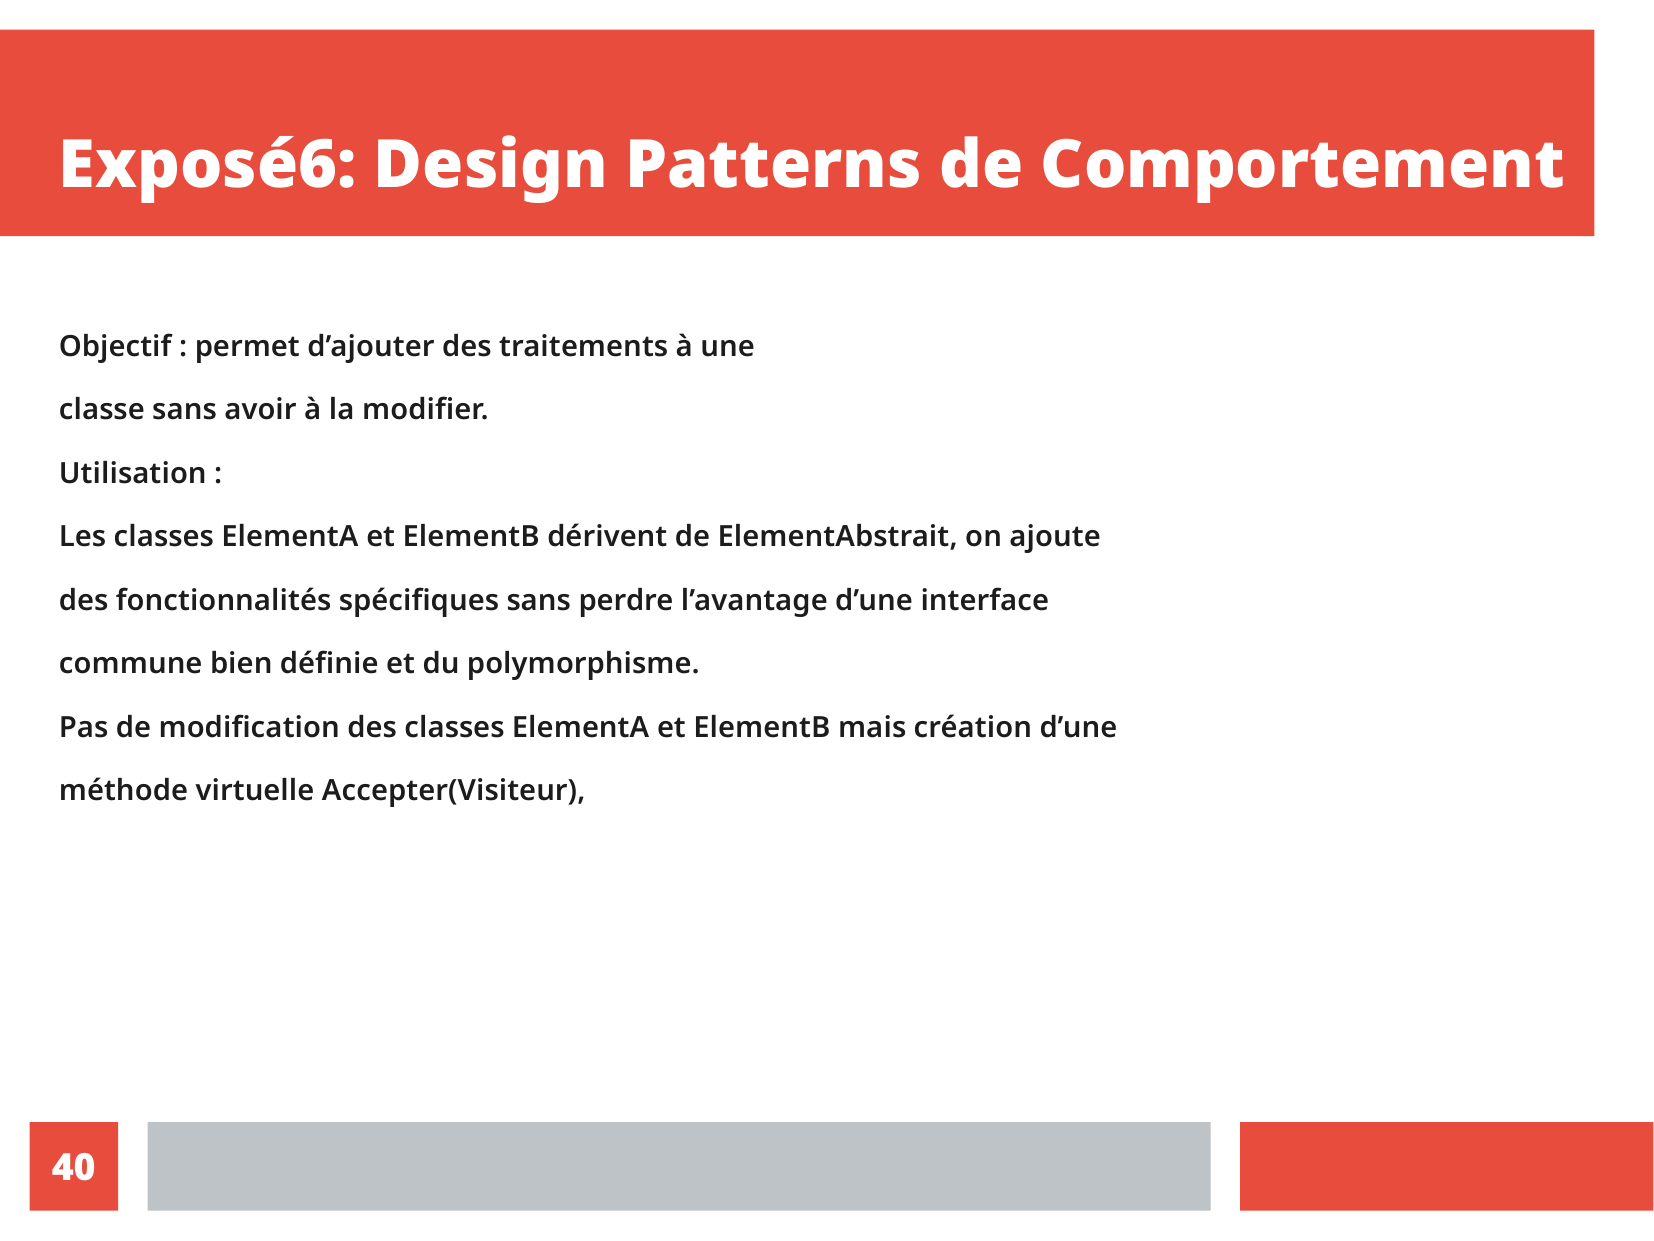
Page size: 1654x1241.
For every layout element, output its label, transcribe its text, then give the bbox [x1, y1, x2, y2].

title Exposé6: Design Patterns de Comportement [59, 59, 1595, 207]
list Objectif : permet d’ajouter des traitements à une classe sans avoir à la modifier. Utilisation : Les classes ElementA et ElementB dérivent de ElementAbstrait, on ajoute des fonctionnalités spécifiques sans perdre l’avantage d’une interface commune bien définie et du polymorphisme. Pas de modification des classes ElementA et ElementB mais création d’une méthode virtuelle Accepter(Visiteur), [59, 324, 1565, 1093]
